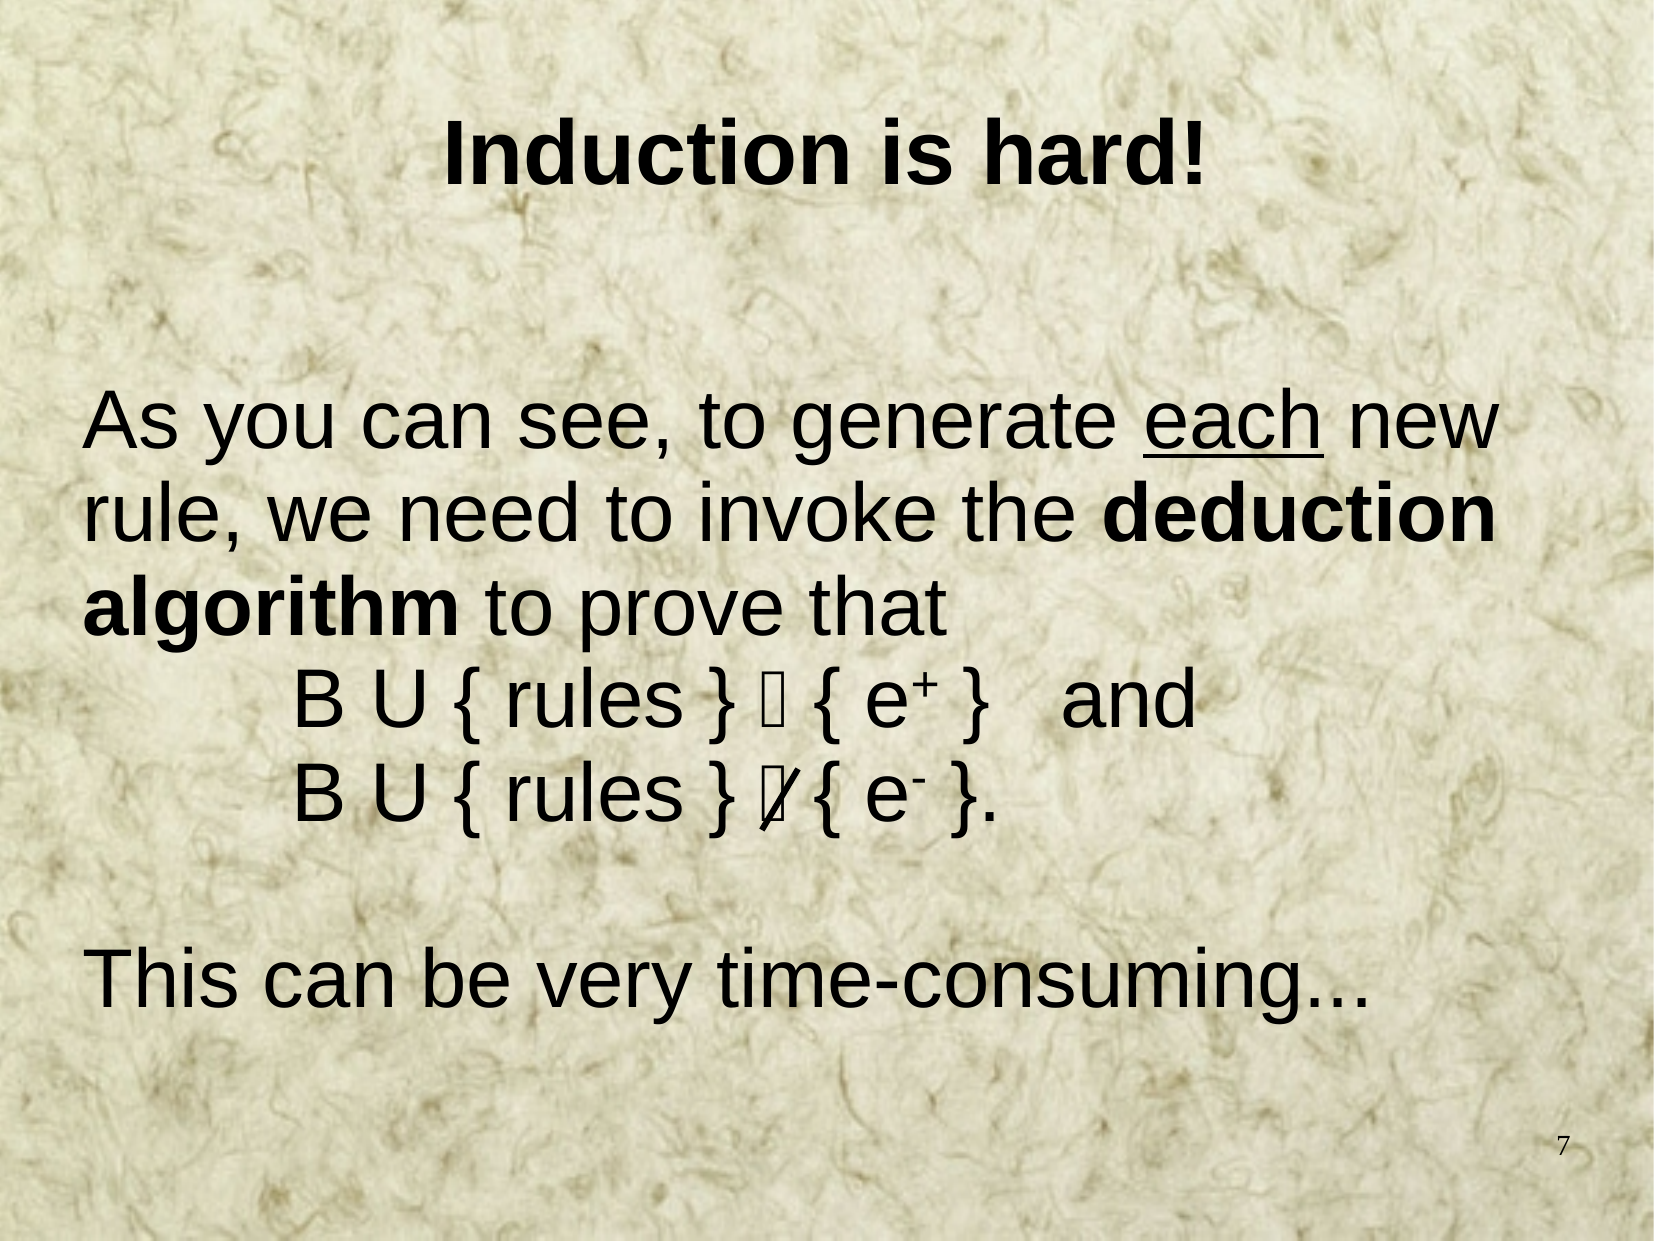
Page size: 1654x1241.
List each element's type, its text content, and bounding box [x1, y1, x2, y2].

subtitle As you can see, to generate each new rule, we need to invoke the deduction algorithm to prove that B U { rules }  { e+ } and B U { rules }  { e- }. This can be very time-consuming... [82, 290, 1571, 1109]
picture [0, 0, 1654, 1241]
title Induction is hard! [82, 49, 1571, 257]
